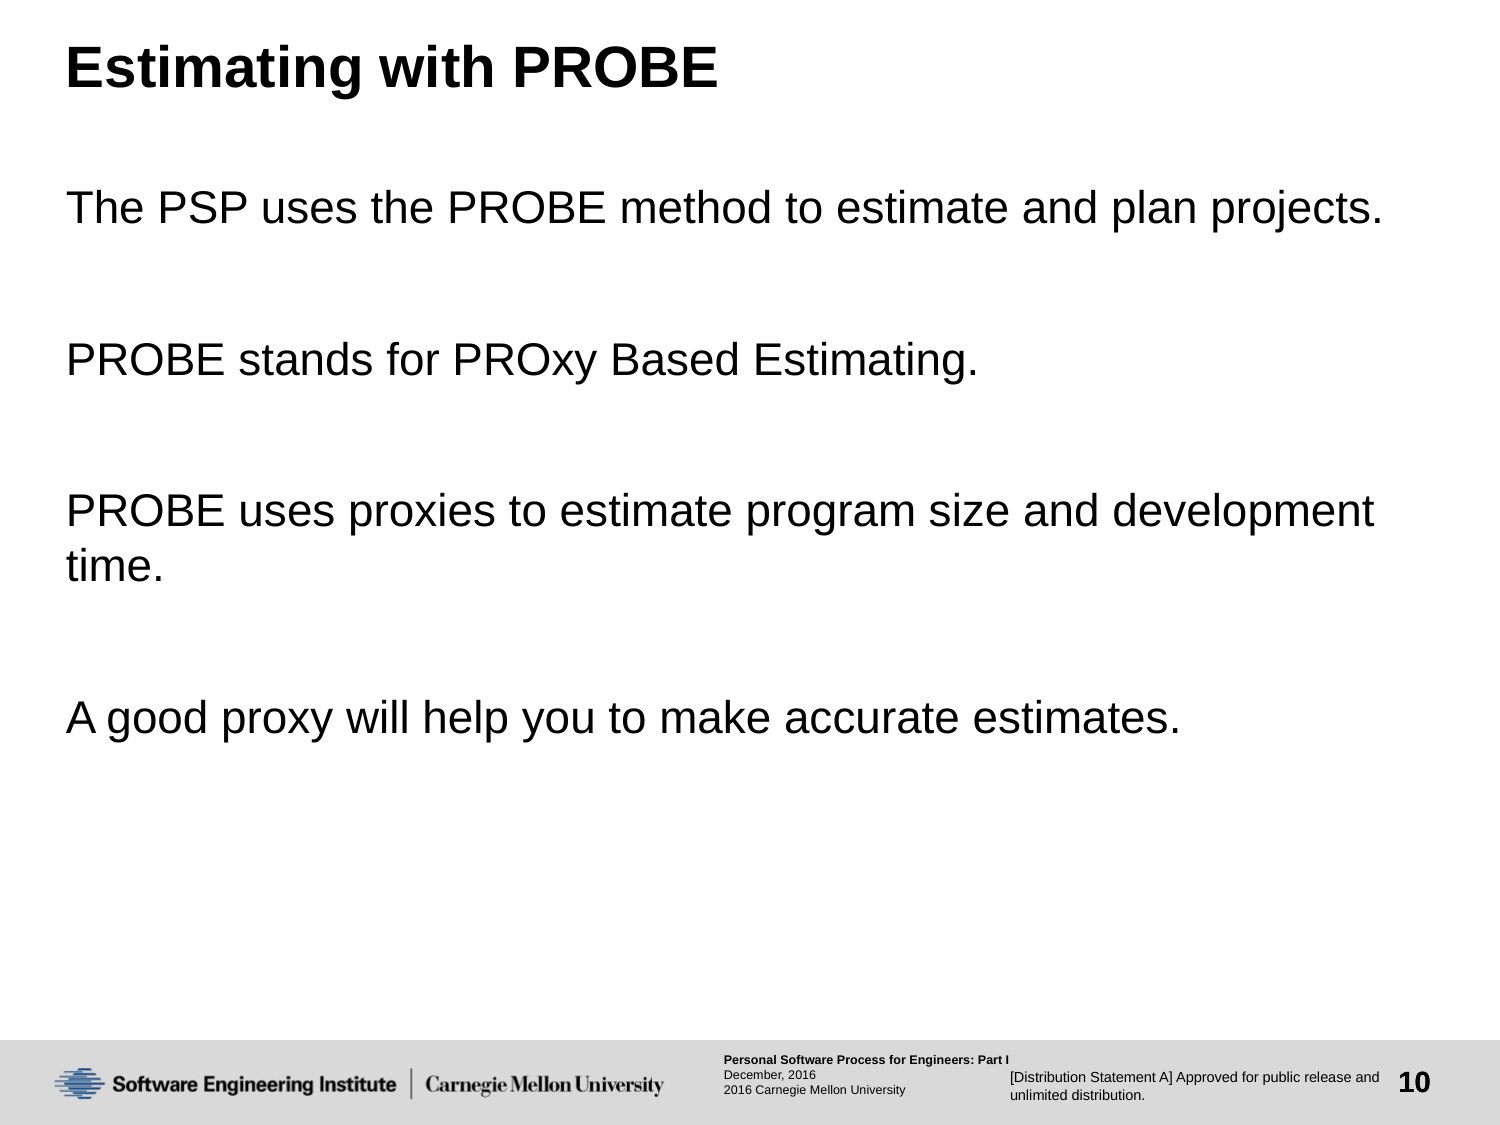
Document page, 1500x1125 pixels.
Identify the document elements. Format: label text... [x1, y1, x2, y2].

list The PSP uses the PROBE method to estimate and plan projects. PROBE stands for PROxy Based Estimating. PROBE uses proxies to estimate program size and development time. A good proxy will help you to make accurate estimates. [65, 177, 1431, 1000]
title Estimating with PROBE [65, 37, 1313, 148]
picture [46, 1061, 673, 1104]
